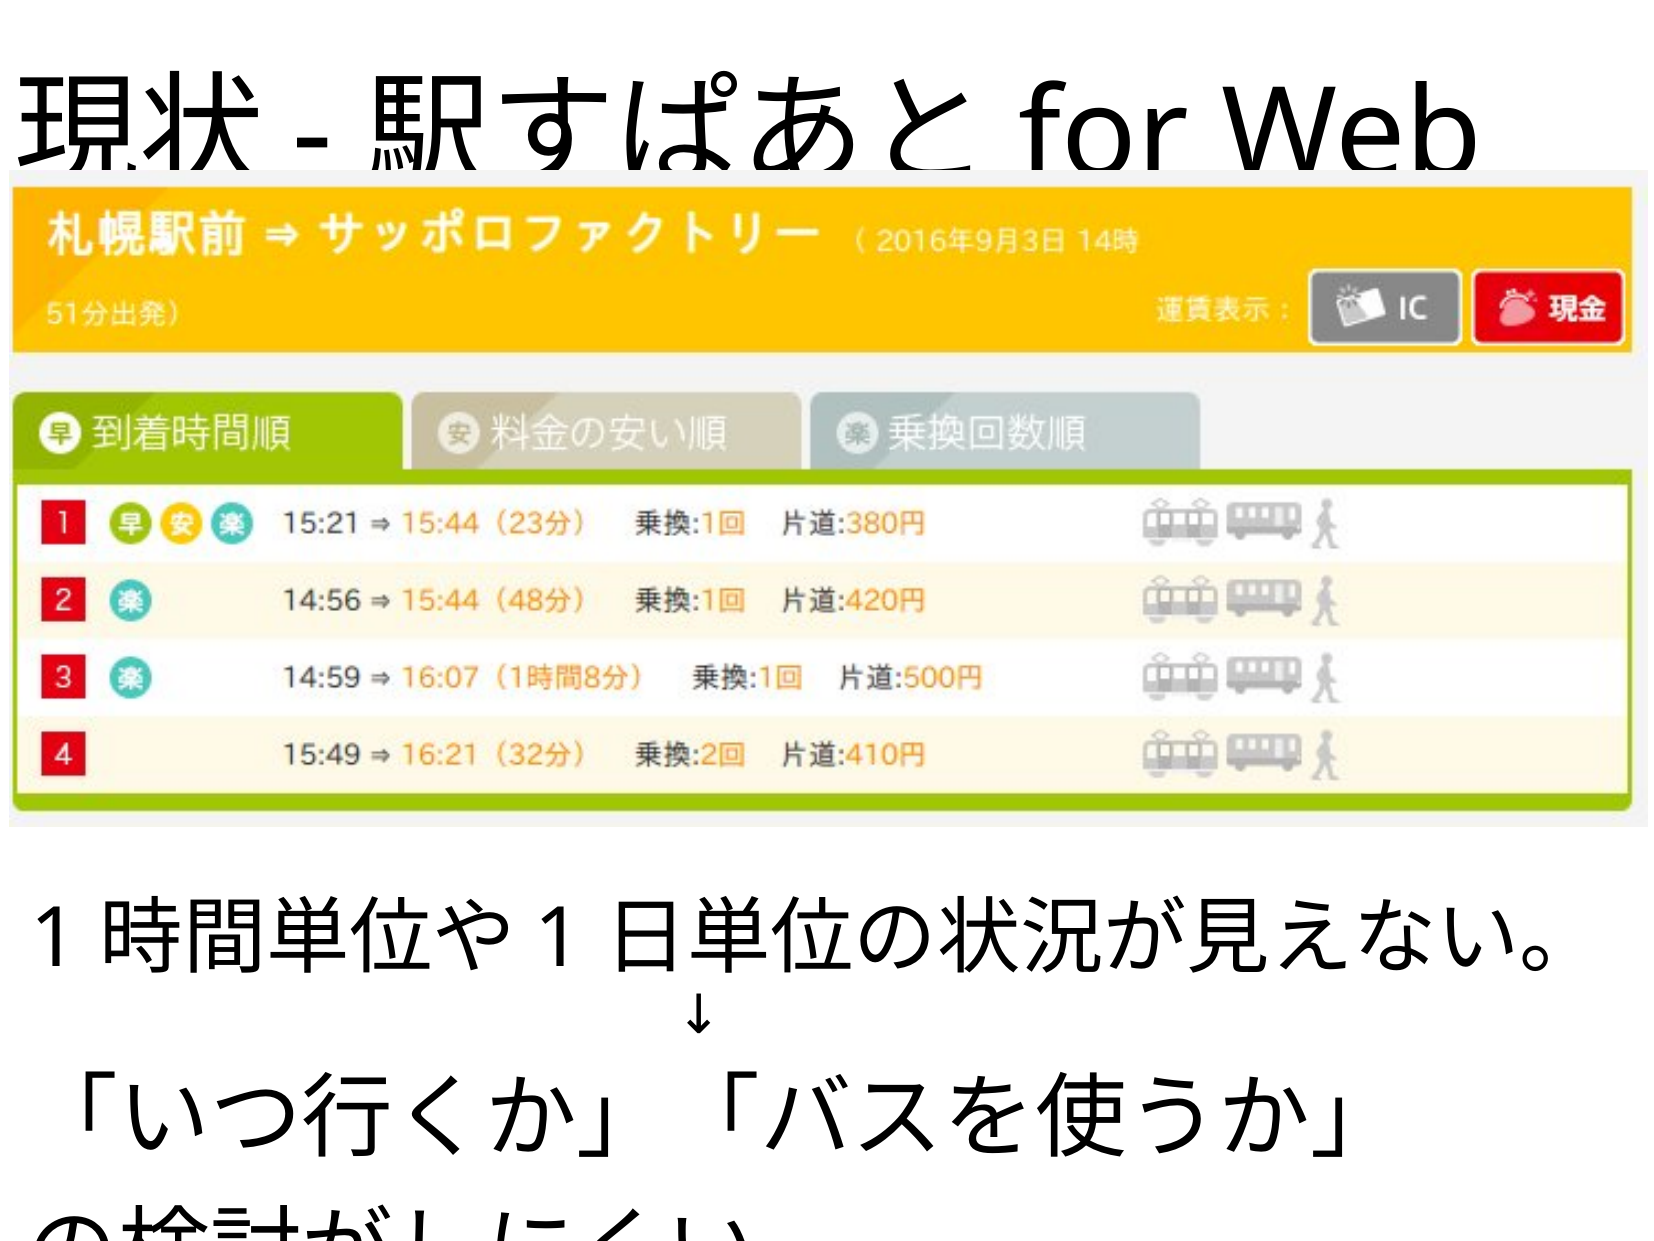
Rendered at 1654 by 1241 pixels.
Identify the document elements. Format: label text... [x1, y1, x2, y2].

text_box 現状 - 駅すぱあと for Web [0, 23, 1629, 164]
picture [9, 170, 1648, 827]
text_box 「いつ行くか」「バスを使うか」 の検討がしにくい。 [11, 1035, 1583, 1235]
text_box 1 時間単位や 1 日単位の状況が見えない。 [15, 862, 1654, 1036]
text_box ↓ [661, 968, 827, 1035]
